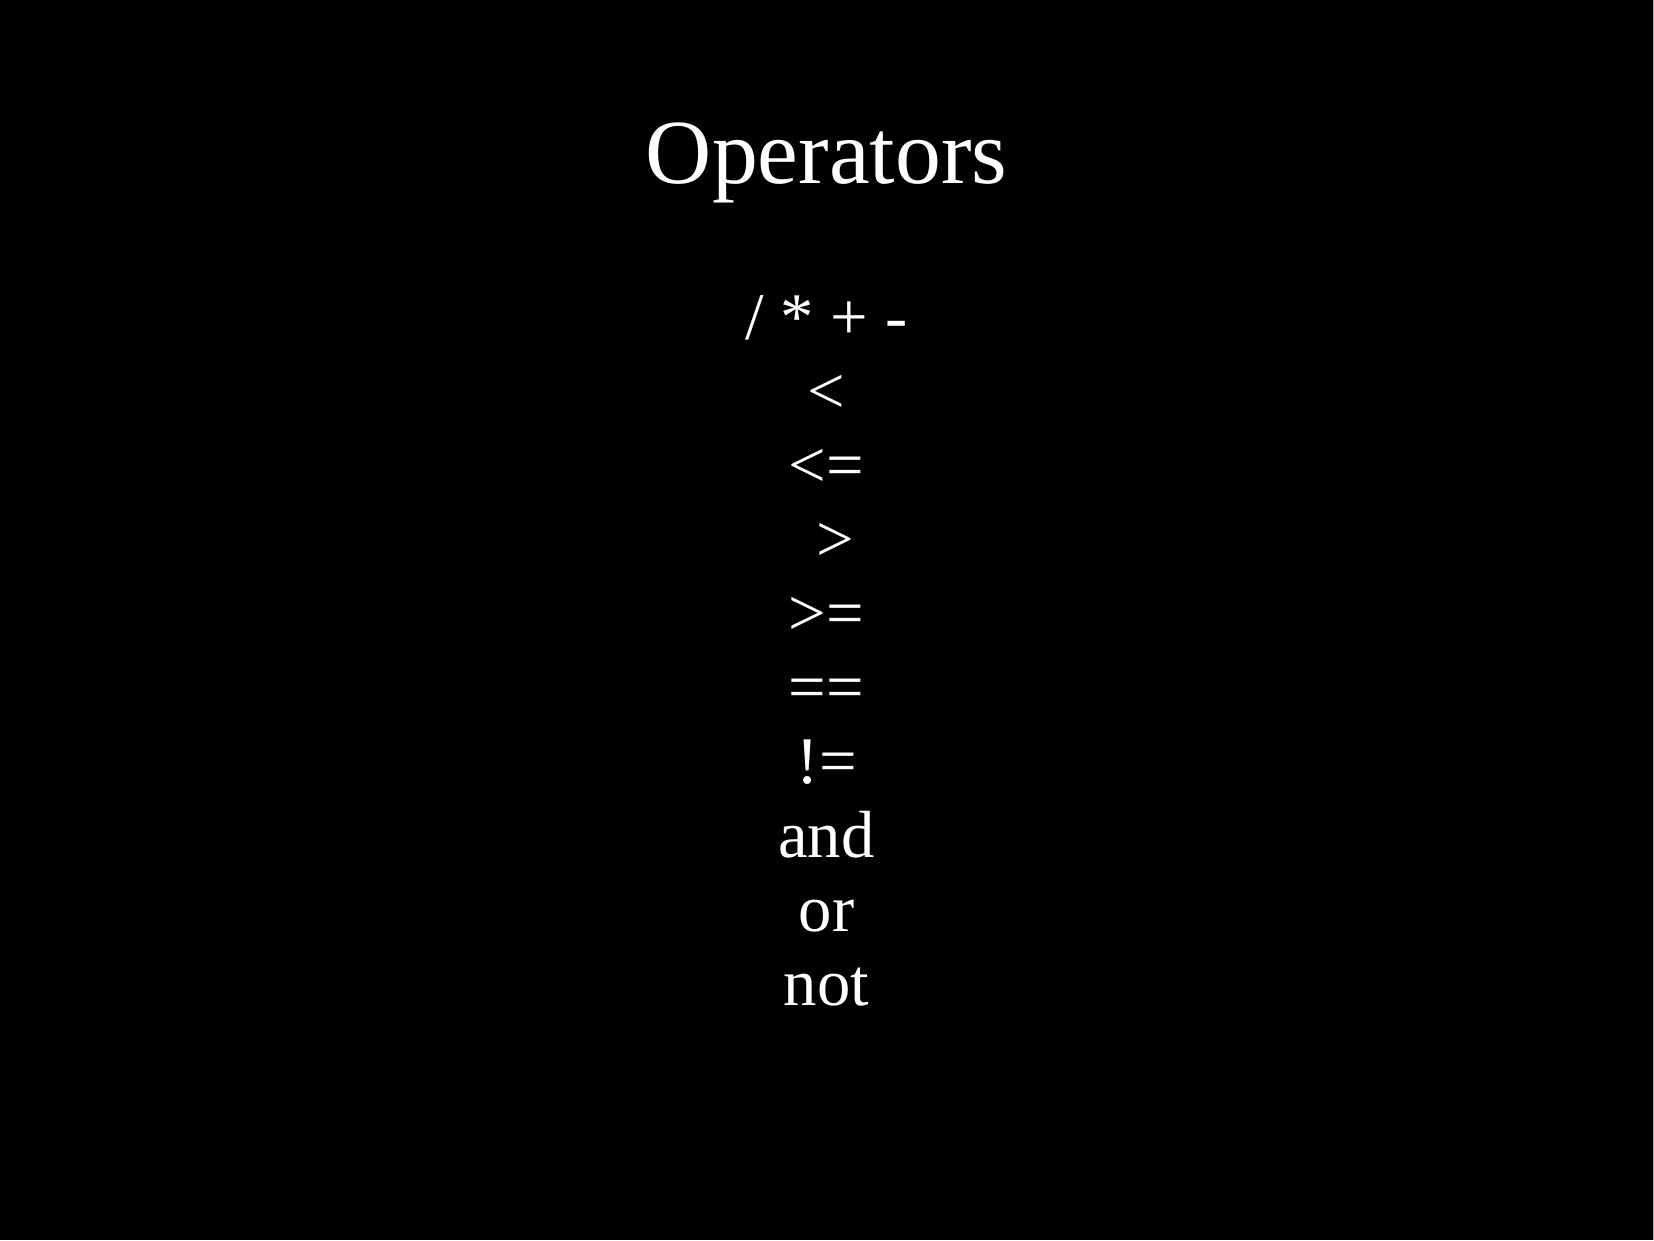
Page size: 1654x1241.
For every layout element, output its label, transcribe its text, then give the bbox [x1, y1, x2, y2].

subtitle / * + - < <= > >= == != and or not [82, 279, 1571, 1021]
title Operators [82, 49, 1571, 257]
